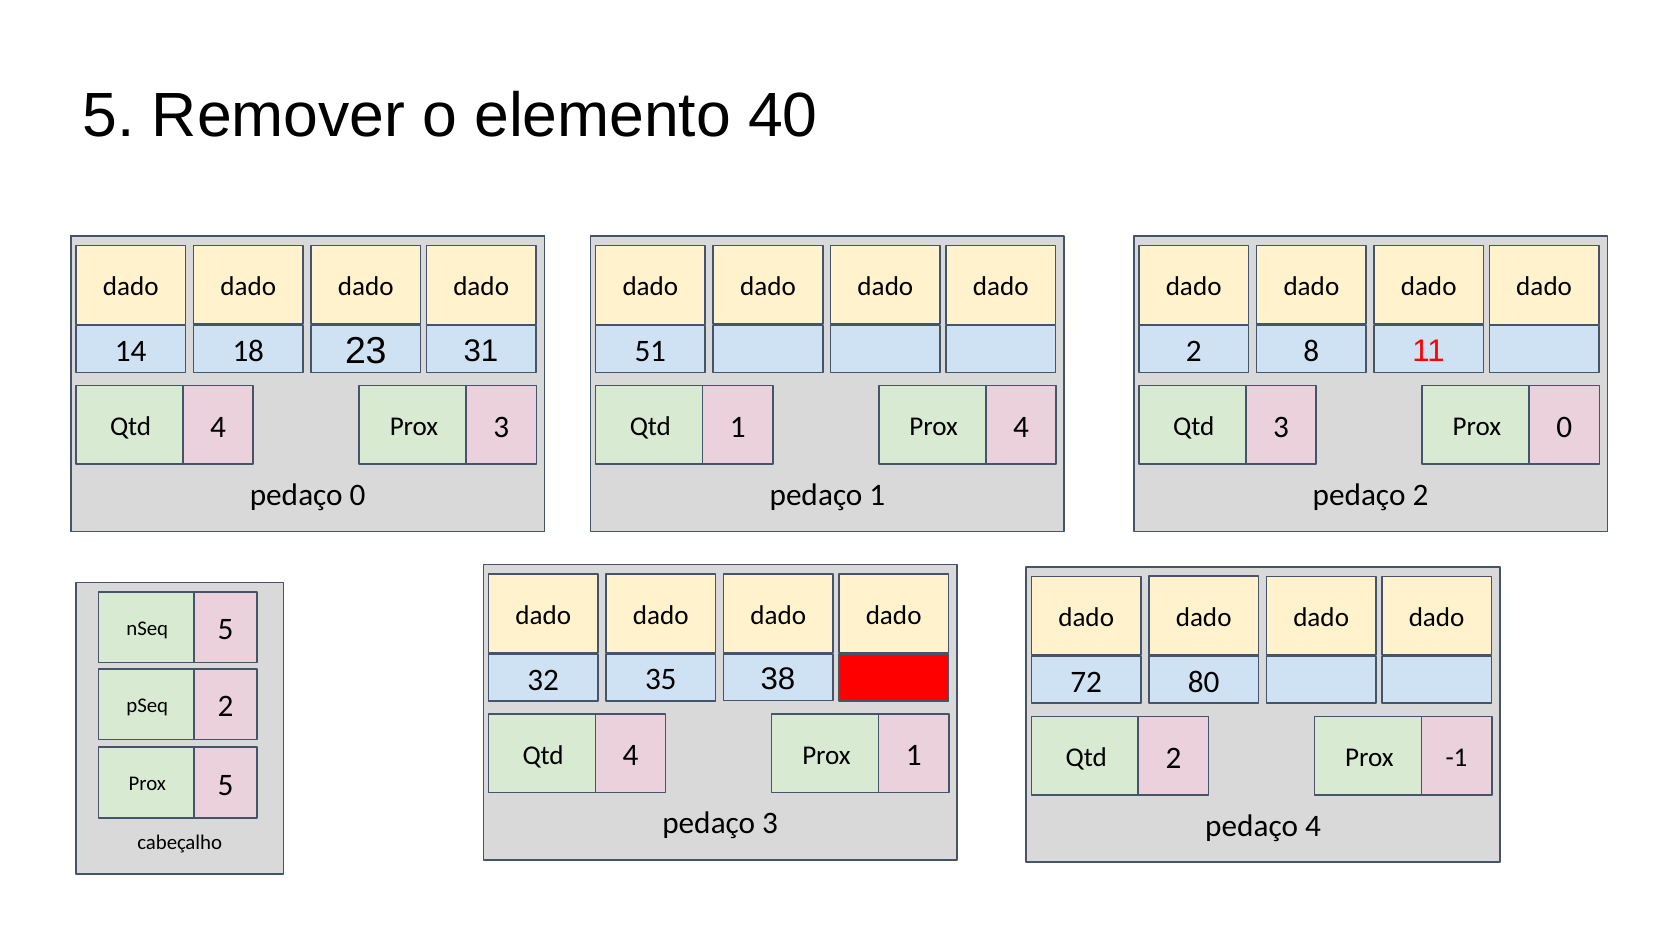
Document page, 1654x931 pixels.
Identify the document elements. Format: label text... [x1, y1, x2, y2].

text_box Qtd [75, 385, 182, 465]
text_box dado [1138, 245, 1249, 325]
text_box 4 [182, 385, 254, 465]
text_box 4 [985, 385, 1057, 465]
text_box Qtd [488, 713, 595, 793]
text_box dado [488, 574, 598, 653]
text_box dado [605, 573, 716, 653]
text_box dado [1381, 576, 1492, 656]
text_box Prox [1422, 385, 1529, 465]
text_box 80 [1148, 656, 1259, 704]
text_box Prox [1314, 716, 1421, 795]
text_box dado [595, 245, 706, 325]
text_box 5 [193, 747, 257, 818]
text_box [713, 325, 823, 373]
text_box dado [193, 245, 304, 325]
text_box cabeçalho [76, 582, 284, 875]
text_box pedaço 1 [590, 236, 1065, 532]
text_box 4 [595, 713, 666, 793]
text_box 2 [193, 668, 257, 740]
text_box dado [1489, 245, 1599, 325]
text_box dado [426, 245, 536, 325]
text_box dado [723, 574, 833, 653]
text_box Prox [98, 747, 193, 818]
text_box [1489, 325, 1599, 373]
text_box dado [1266, 576, 1376, 655]
text_box 72 [1031, 656, 1141, 704]
text_box dado [713, 245, 823, 325]
text_box 18 [193, 325, 304, 373]
text_box Qtd [1138, 385, 1245, 465]
text_box Qtd [595, 385, 702, 465]
text_box 35 [605, 653, 716, 701]
text_box 1 [878, 713, 949, 793]
text_box 8 [1256, 325, 1367, 373]
text_box 5 [193, 591, 257, 663]
text_box 40 [838, 654, 949, 701]
text_box 51 [595, 325, 706, 373]
text_box Prox [878, 385, 985, 465]
text_box [1381, 656, 1492, 704]
text_box dado [1031, 576, 1141, 656]
text_box 11 [1373, 325, 1484, 373]
text_box pedaço 2 [1133, 236, 1608, 532]
text_box dado [838, 574, 949, 653]
text_box dado [75, 245, 186, 325]
text_box pedaço 4 [1026, 566, 1500, 863]
text_box pedaço 3 [483, 564, 957, 860]
text_box Prox [771, 713, 878, 793]
text_box 2 [1138, 716, 1209, 795]
text_box dado [946, 245, 1056, 325]
text_box pSeq [98, 668, 193, 740]
text_box dado [1256, 245, 1367, 325]
text_box dado [1373, 245, 1484, 325]
text_box [1266, 656, 1376, 704]
text_box 3 [466, 385, 537, 465]
text_box 0 [1529, 385, 1600, 465]
text_box 32 [488, 654, 598, 701]
text_box 38 [723, 653, 833, 701]
text_box [830, 325, 941, 373]
text_box 31 [426, 325, 536, 373]
text_box 14 [75, 325, 186, 373]
text_box 23 [310, 325, 421, 373]
text_box nSeq [98, 591, 193, 663]
text_box 3 [1245, 385, 1317, 465]
text_box dado [310, 245, 421, 325]
text_box Qtd [1031, 716, 1138, 795]
text_box -1 [1421, 716, 1492, 795]
text_box pedaço 0 [70, 236, 545, 532]
text_box [946, 325, 1056, 373]
title 5. Remover o elemento 40 [82, 37, 1571, 193]
text_box 2 [1138, 325, 1249, 373]
text_box Prox [359, 385, 466, 465]
text_box dado [830, 245, 941, 325]
text_box 1 [702, 385, 773, 465]
text_box dado [1148, 576, 1259, 655]
